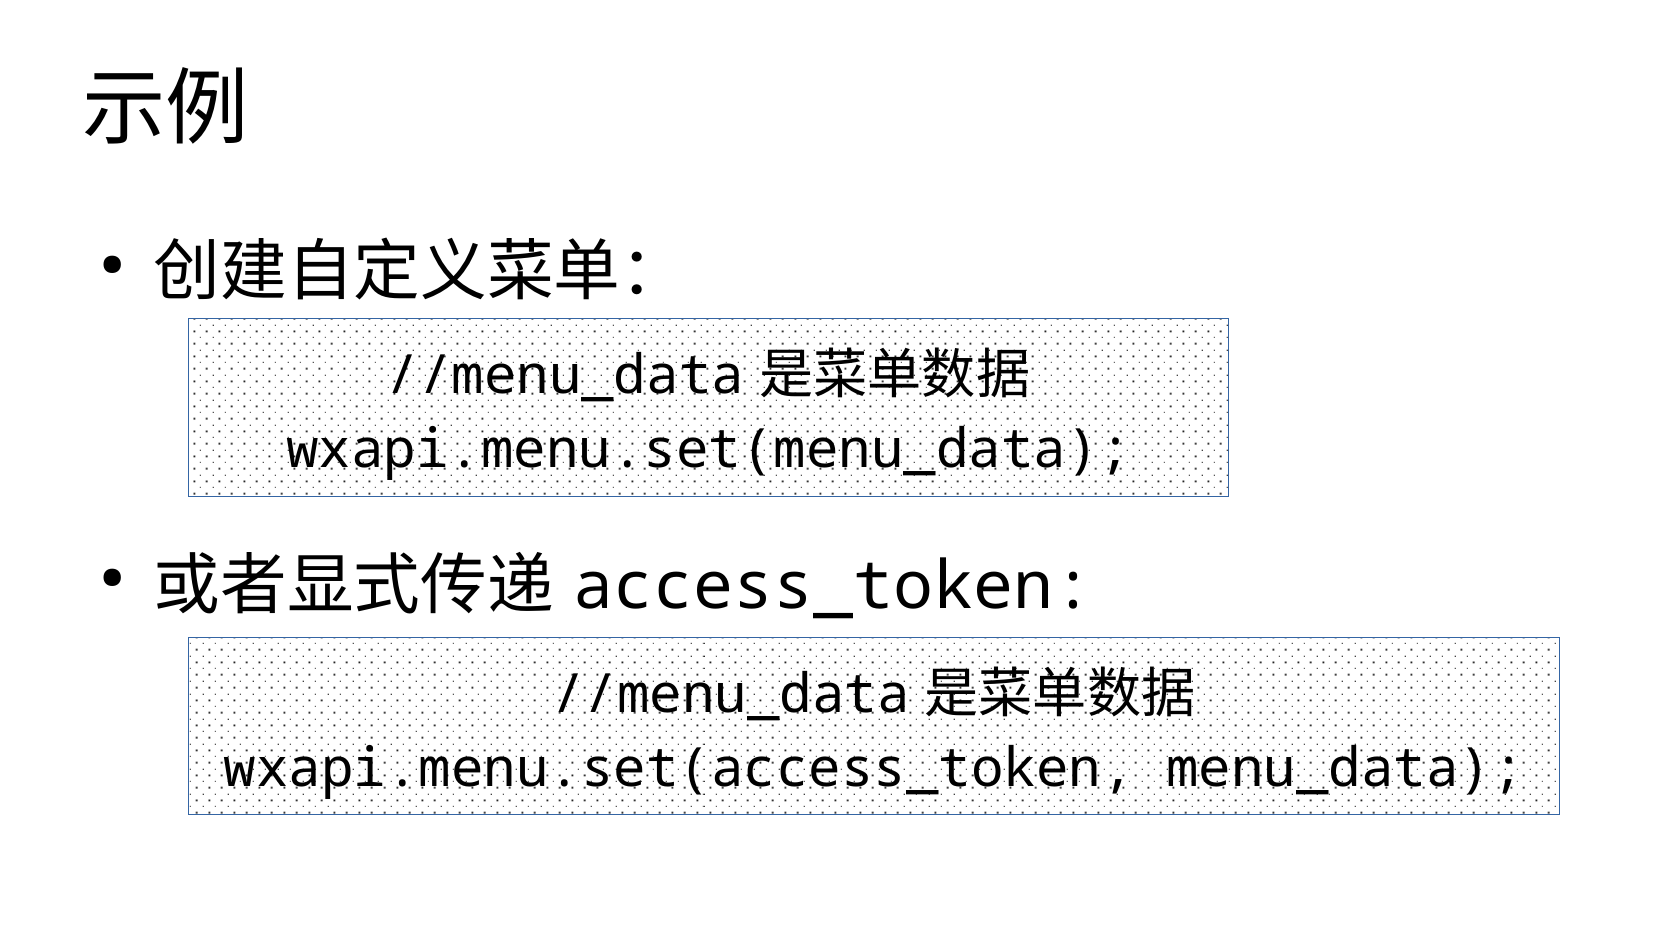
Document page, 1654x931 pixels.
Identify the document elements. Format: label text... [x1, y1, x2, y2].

title 示例 [82, 37, 1571, 166]
text_box //menu_data是菜单数据 wxapi.menu.set(menu_data); [188, 318, 1229, 497]
list 创建自定义菜单： 或者显式传递access_token: [82, 217, 1571, 758]
text_box //menu_data是菜单数据 wxapi.menu.set(access_token, menu_data); [188, 637, 1560, 815]
